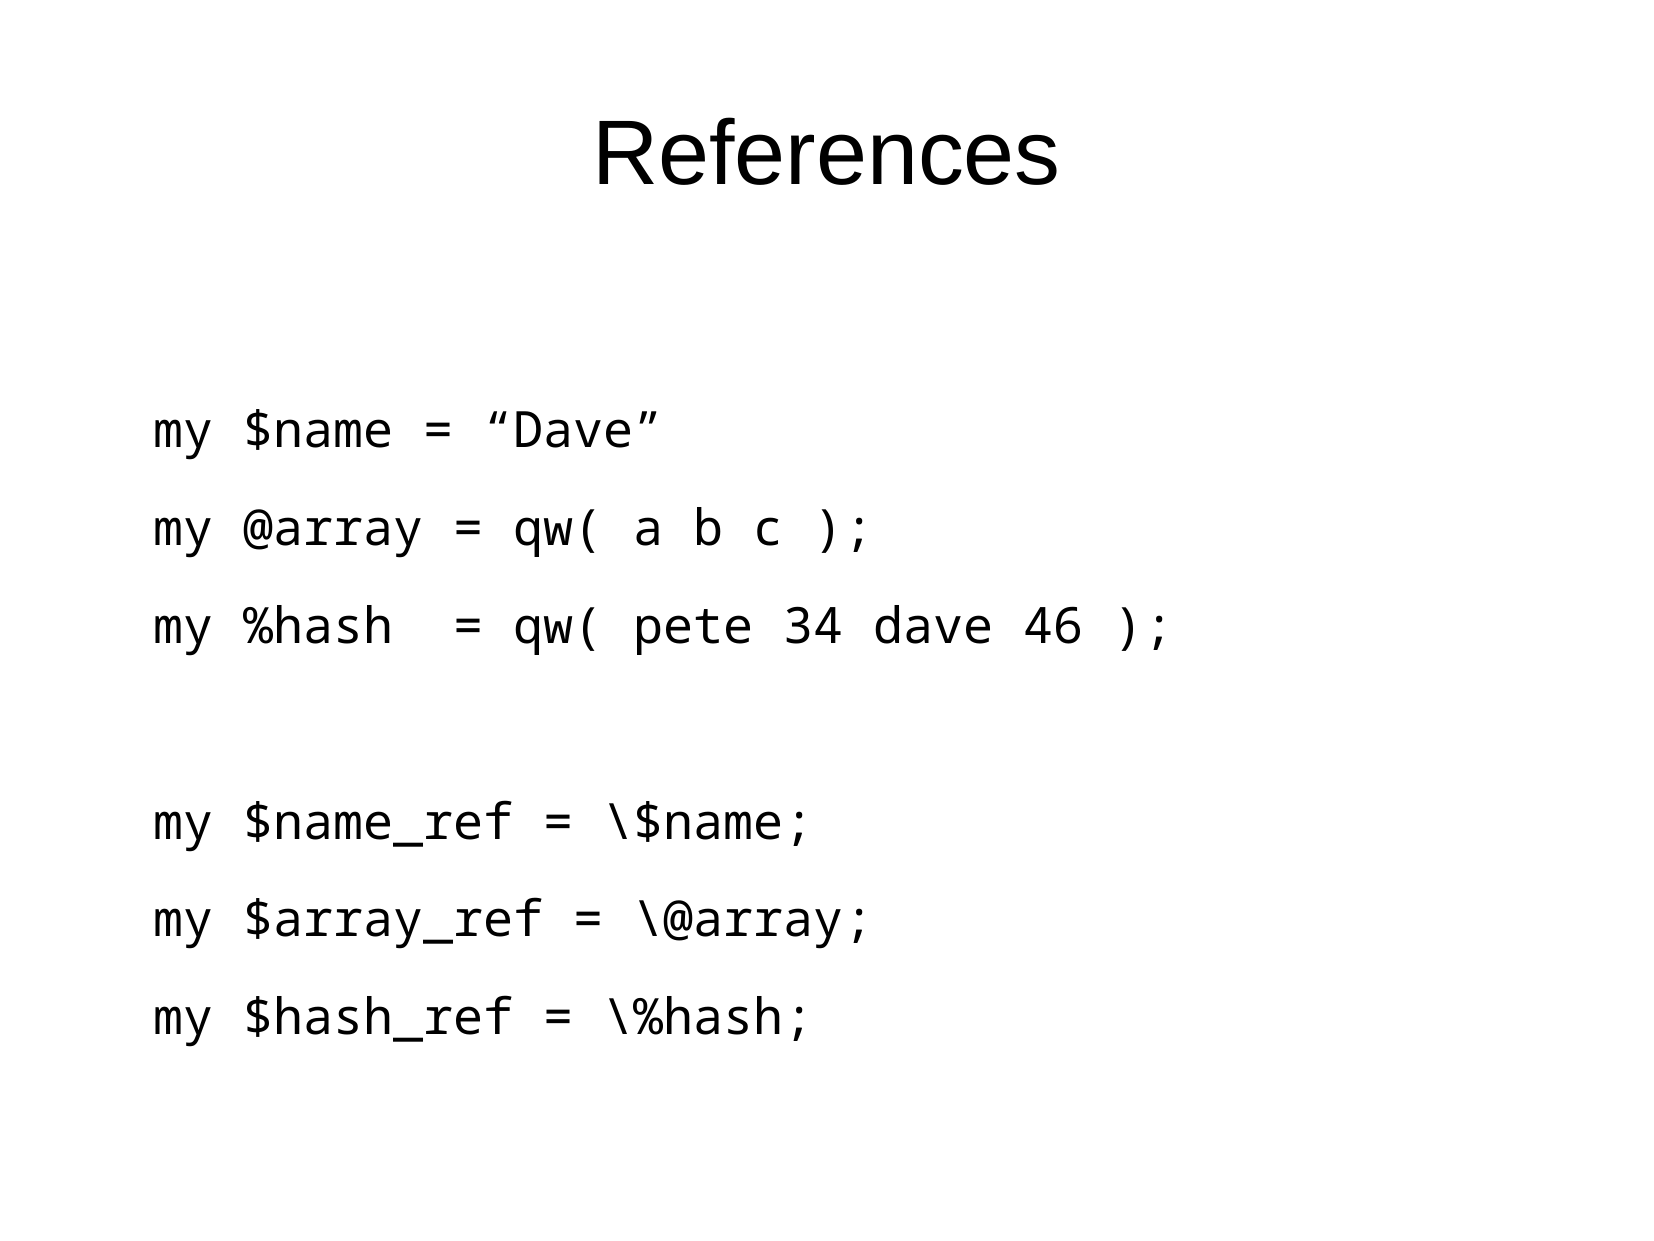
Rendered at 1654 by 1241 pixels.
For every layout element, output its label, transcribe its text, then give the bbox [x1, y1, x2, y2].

title References [82, 49, 1571, 257]
list my $name = “Dave” my @array = qw( a b c ); my %hash = qw( pete 34 dave 46 ); my $name_ref = \$name; my $array_ref = \@array; my $hash_ref = \%hash; [82, 290, 1571, 1081]
